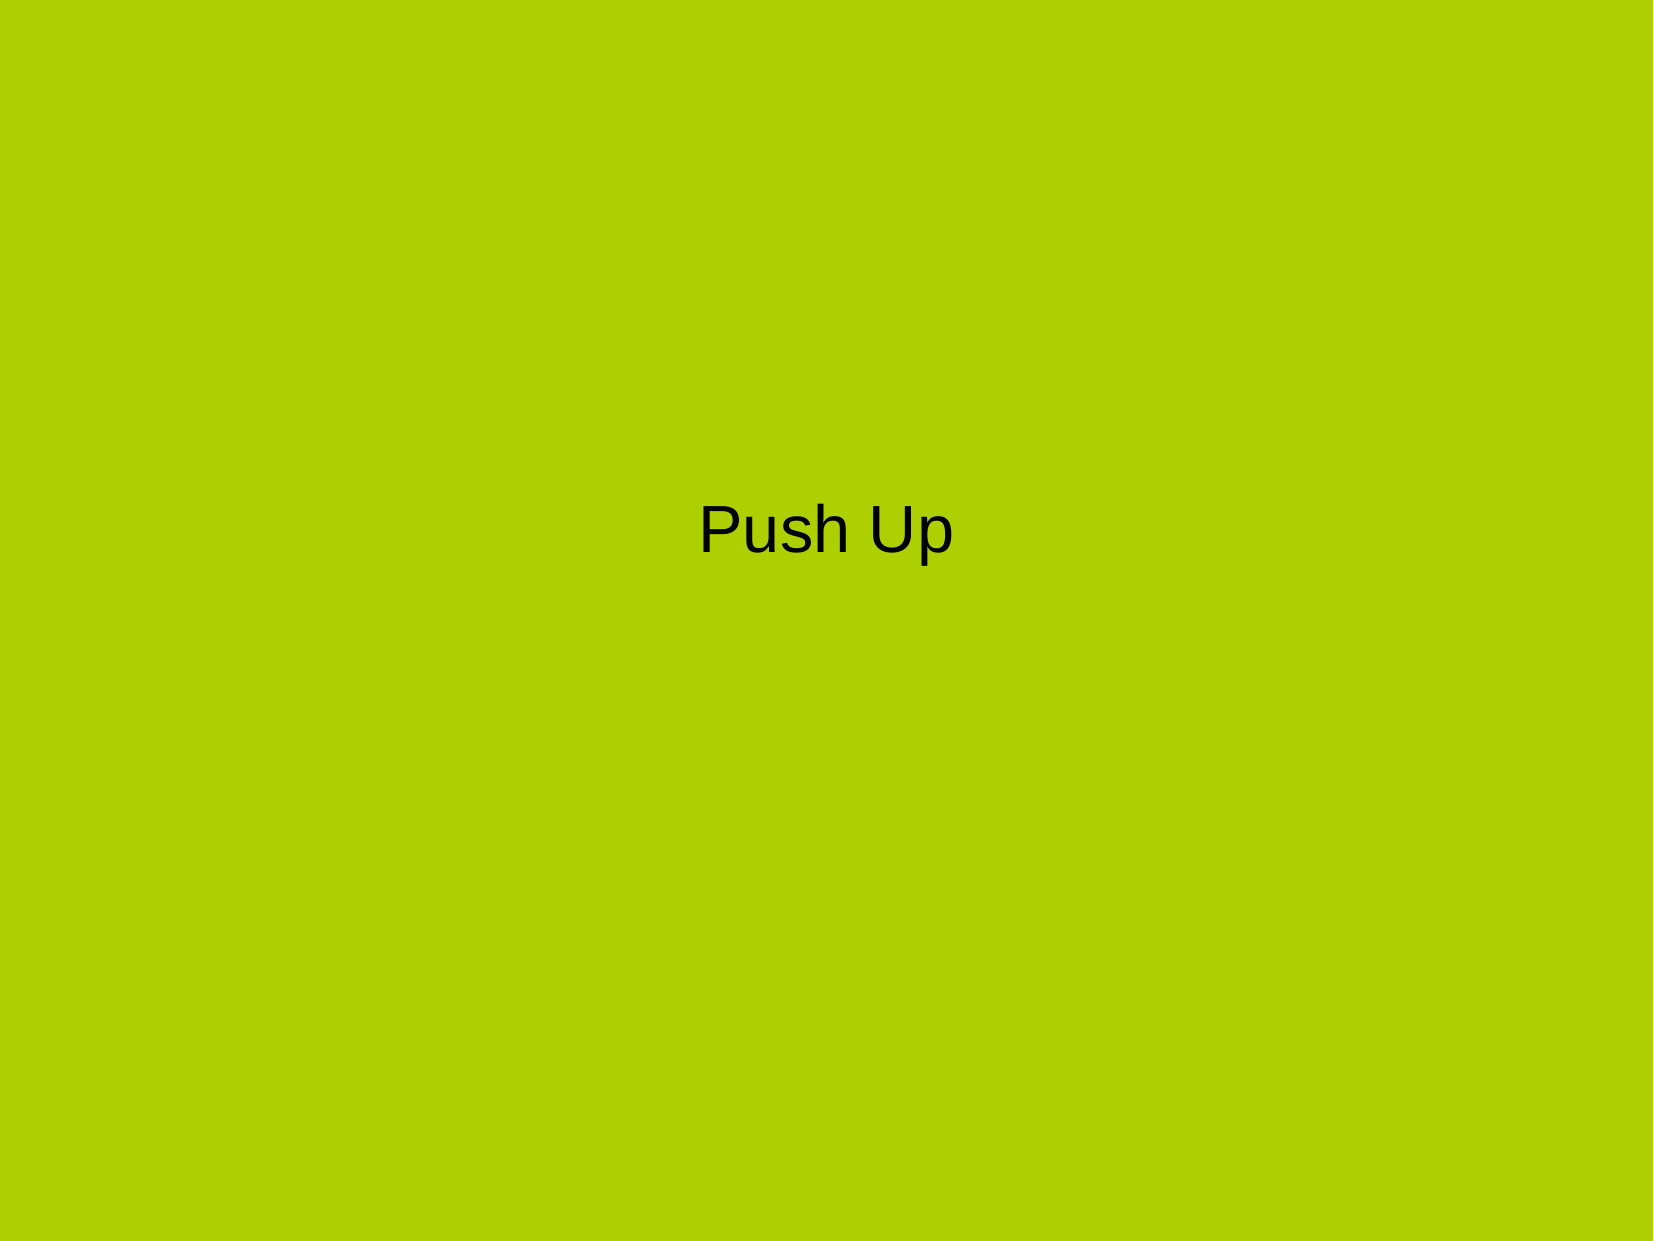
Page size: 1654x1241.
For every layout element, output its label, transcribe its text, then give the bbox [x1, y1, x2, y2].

subtitle Push Up [82, 49, 1571, 1010]
